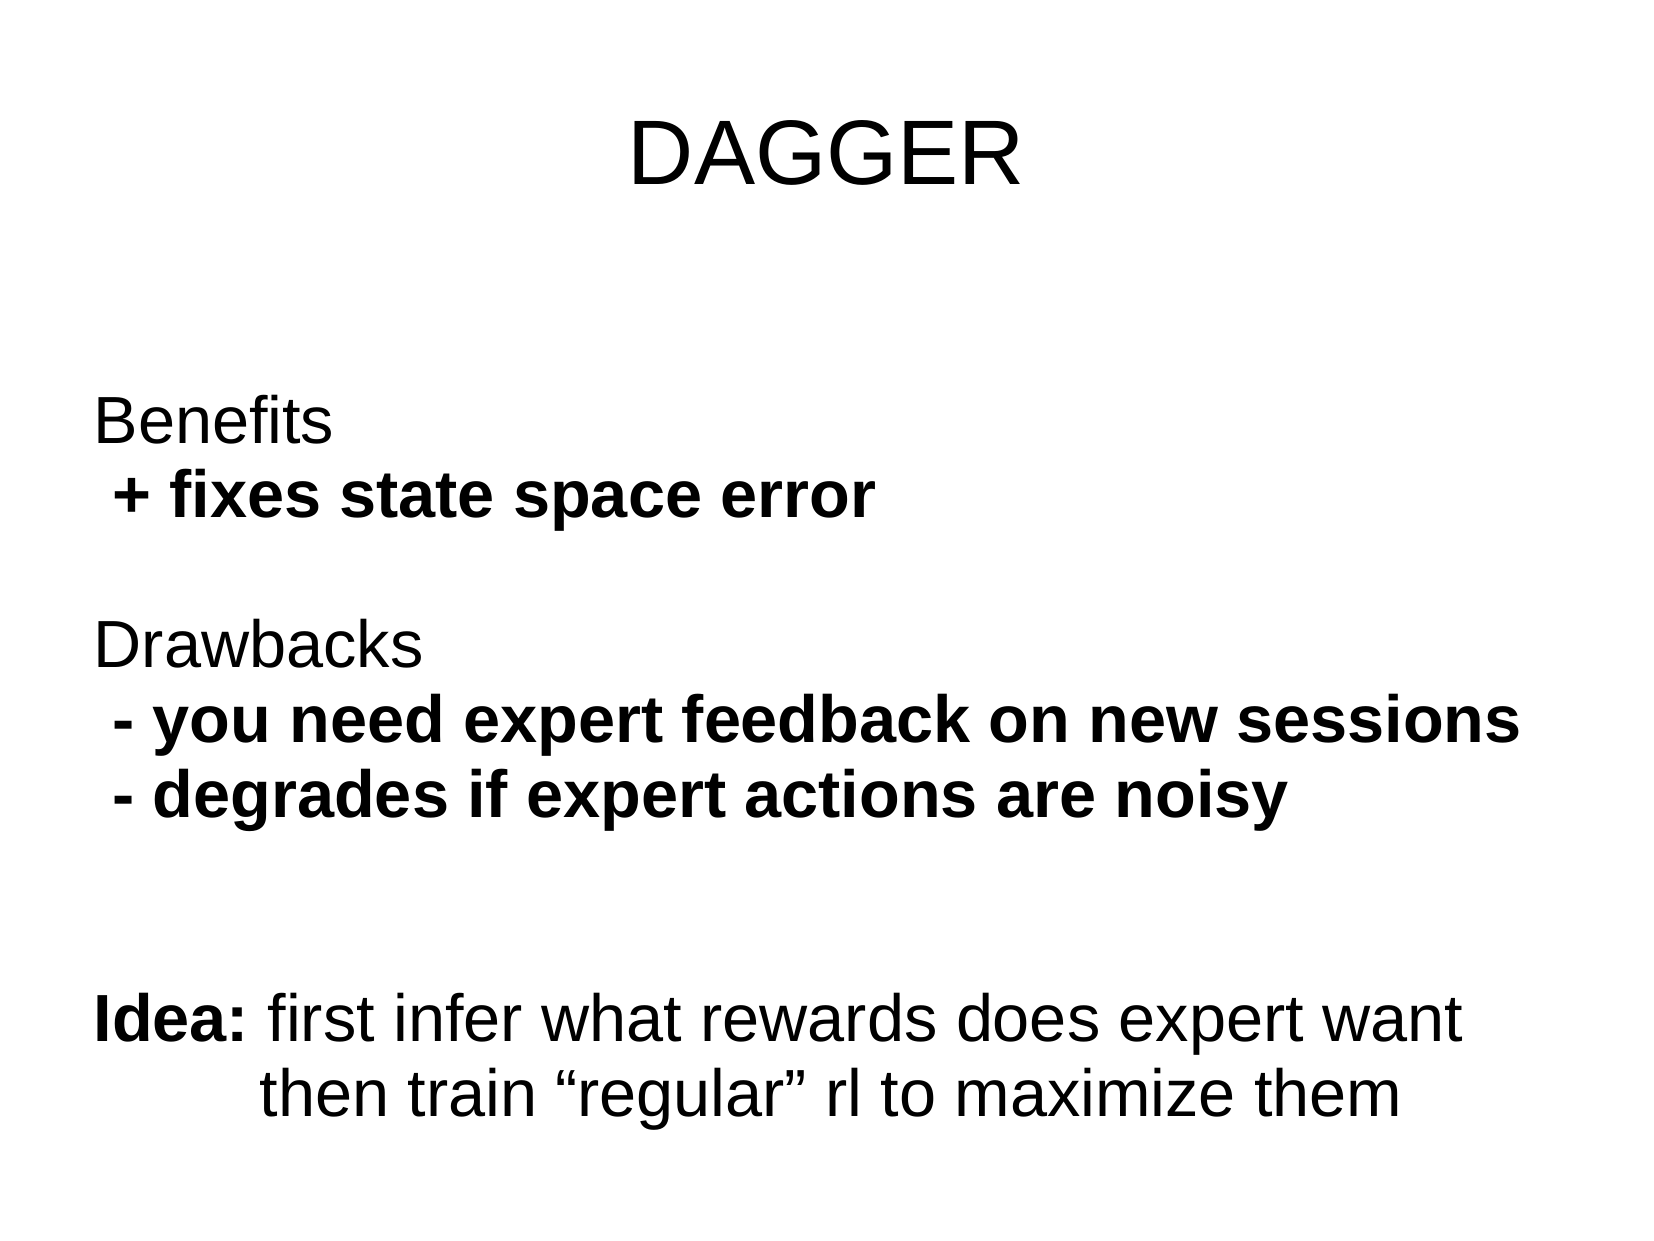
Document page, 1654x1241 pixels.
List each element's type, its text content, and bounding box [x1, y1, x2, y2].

title DAGGER [82, 49, 1571, 257]
text_box Benefits + fixes state space error Drawbacks - you need expert feedback on new sessions - degrades if expert actions are noisy Idea: first infer what rewards does expert want then train “regular” rl to maximize them [93, 291, 1555, 1222]
